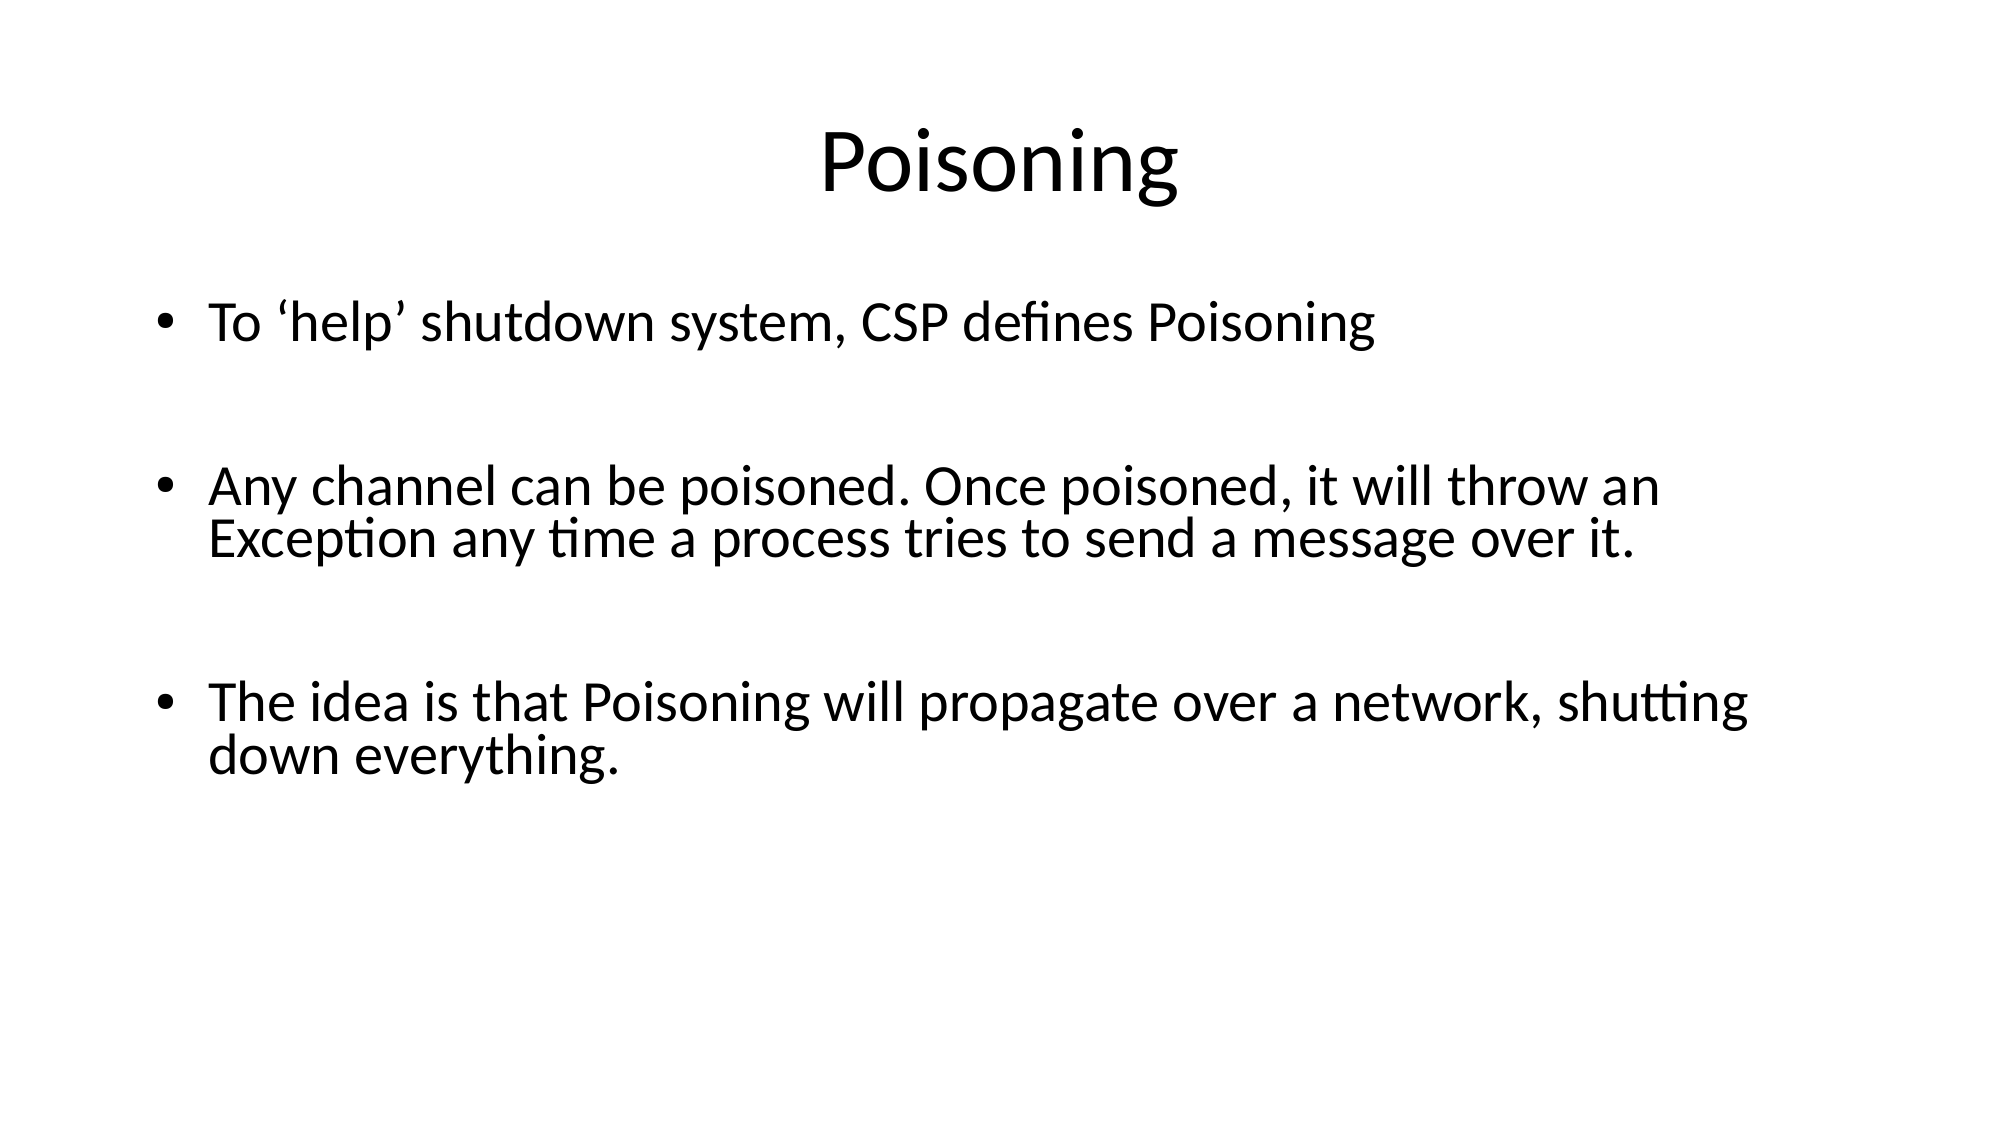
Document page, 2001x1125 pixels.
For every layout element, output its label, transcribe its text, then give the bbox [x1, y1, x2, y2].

title Poisoning [137, 59, 1863, 278]
list To ‘help’ shutdown system, CSP defines Poisoning Any channel can be poisoned. Once poisoned, it will throw an Exception any time a process tries to send a message over it. The idea is that Poisoning will propagate over a network, shutting down everything. [137, 299, 1863, 1014]
